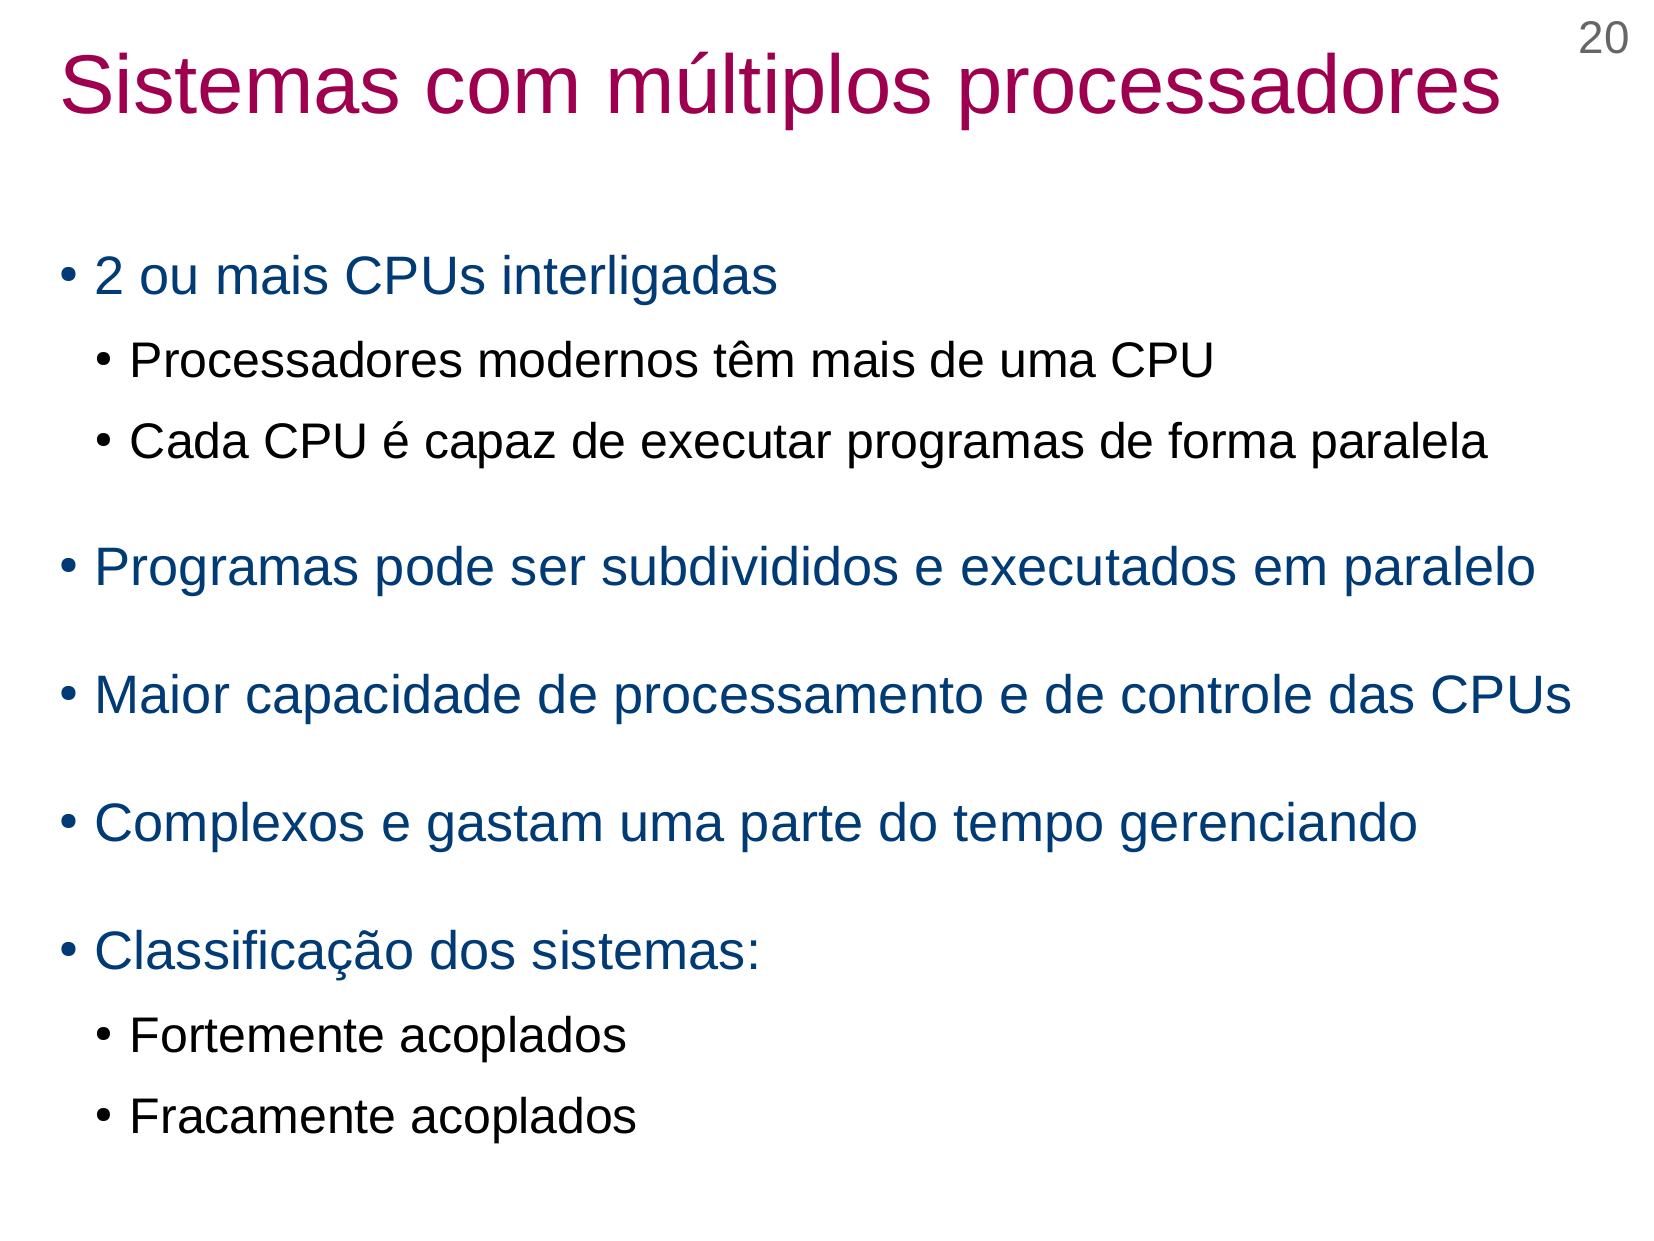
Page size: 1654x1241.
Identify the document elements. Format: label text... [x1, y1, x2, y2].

title Sistemas com múltiplos processadores [59, 29, 1595, 148]
list 2 ou mais CPUs interligadas Processadores modernos têm mais de uma CPU Cada CPU é capaz de executar programas de forma paralela Programas pode ser subdivididos e executados em paralelo Maior capacidade de processamento e de controle das CPUs Complexos e gastam uma parte do tempo gerenciando Classificação dos sistemas: Fortemente acoplados Fracamente acoplados [59, 236, 1595, 1211]
